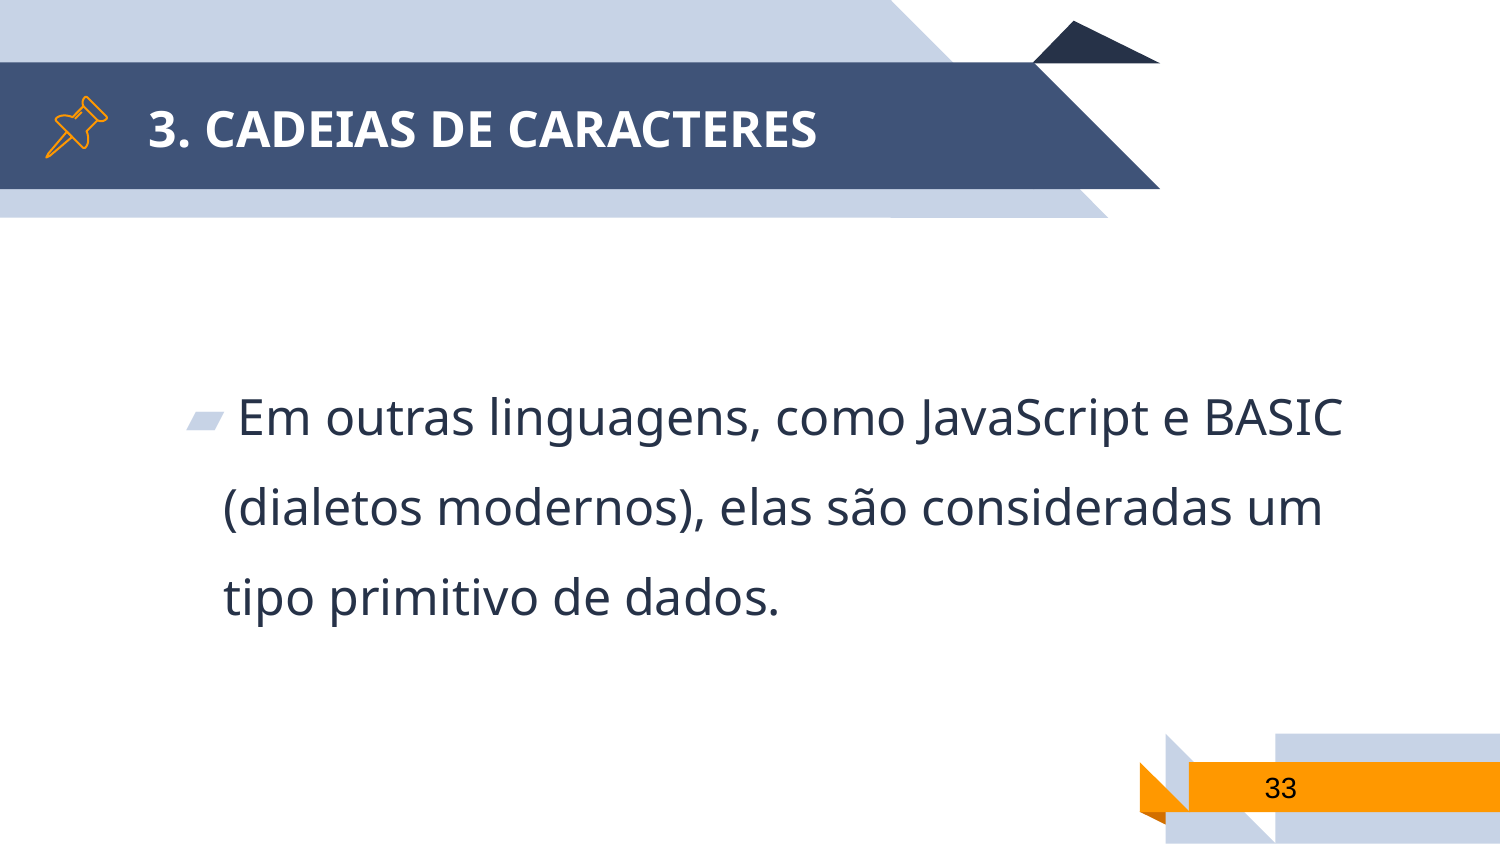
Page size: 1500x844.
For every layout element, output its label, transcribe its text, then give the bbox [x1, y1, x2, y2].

list Em outras linguagens, como JavaScript e BASIC (dialetos modernos), elas são consideradas um tipo primitivo de dados. [133, 217, 1430, 674]
slide_number <number> [1249, 760, 1494, 813]
title 3. CADEIAS DE CARACTERES [133, 64, 1035, 190]
